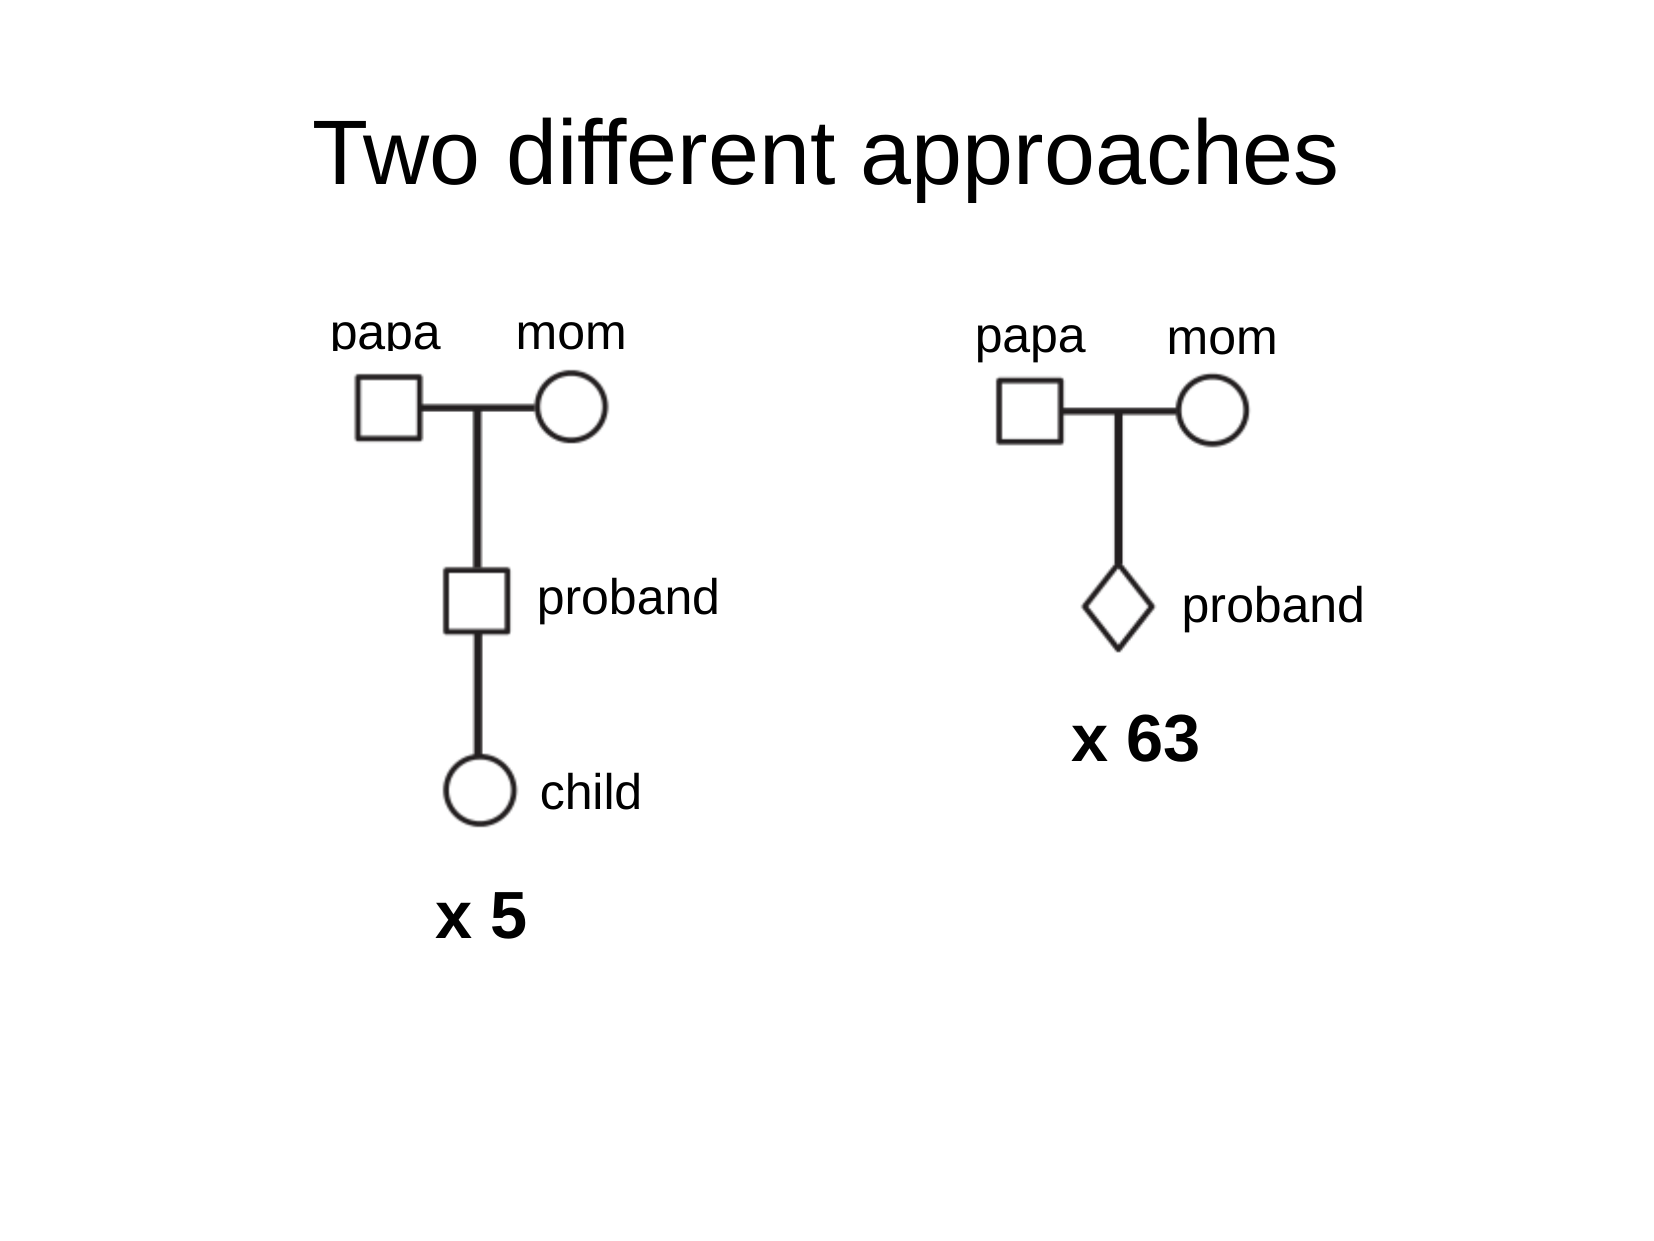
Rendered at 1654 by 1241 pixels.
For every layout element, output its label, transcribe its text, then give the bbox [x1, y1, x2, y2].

text_box mom [1151, 301, 1293, 373]
text_box child [525, 757, 658, 828]
picture [333, 351, 631, 848]
text_box proband [1166, 570, 1380, 641]
text_box x 63 [1038, 693, 1234, 783]
text_box x 5 [414, 870, 550, 961]
text_box proband [522, 562, 736, 633]
text_box papa [315, 296, 456, 368]
picture [971, 355, 1273, 686]
text_box mom [500, 296, 642, 368]
title Two different approaches [82, 49, 1571, 257]
text_box papa [960, 300, 1101, 371]
